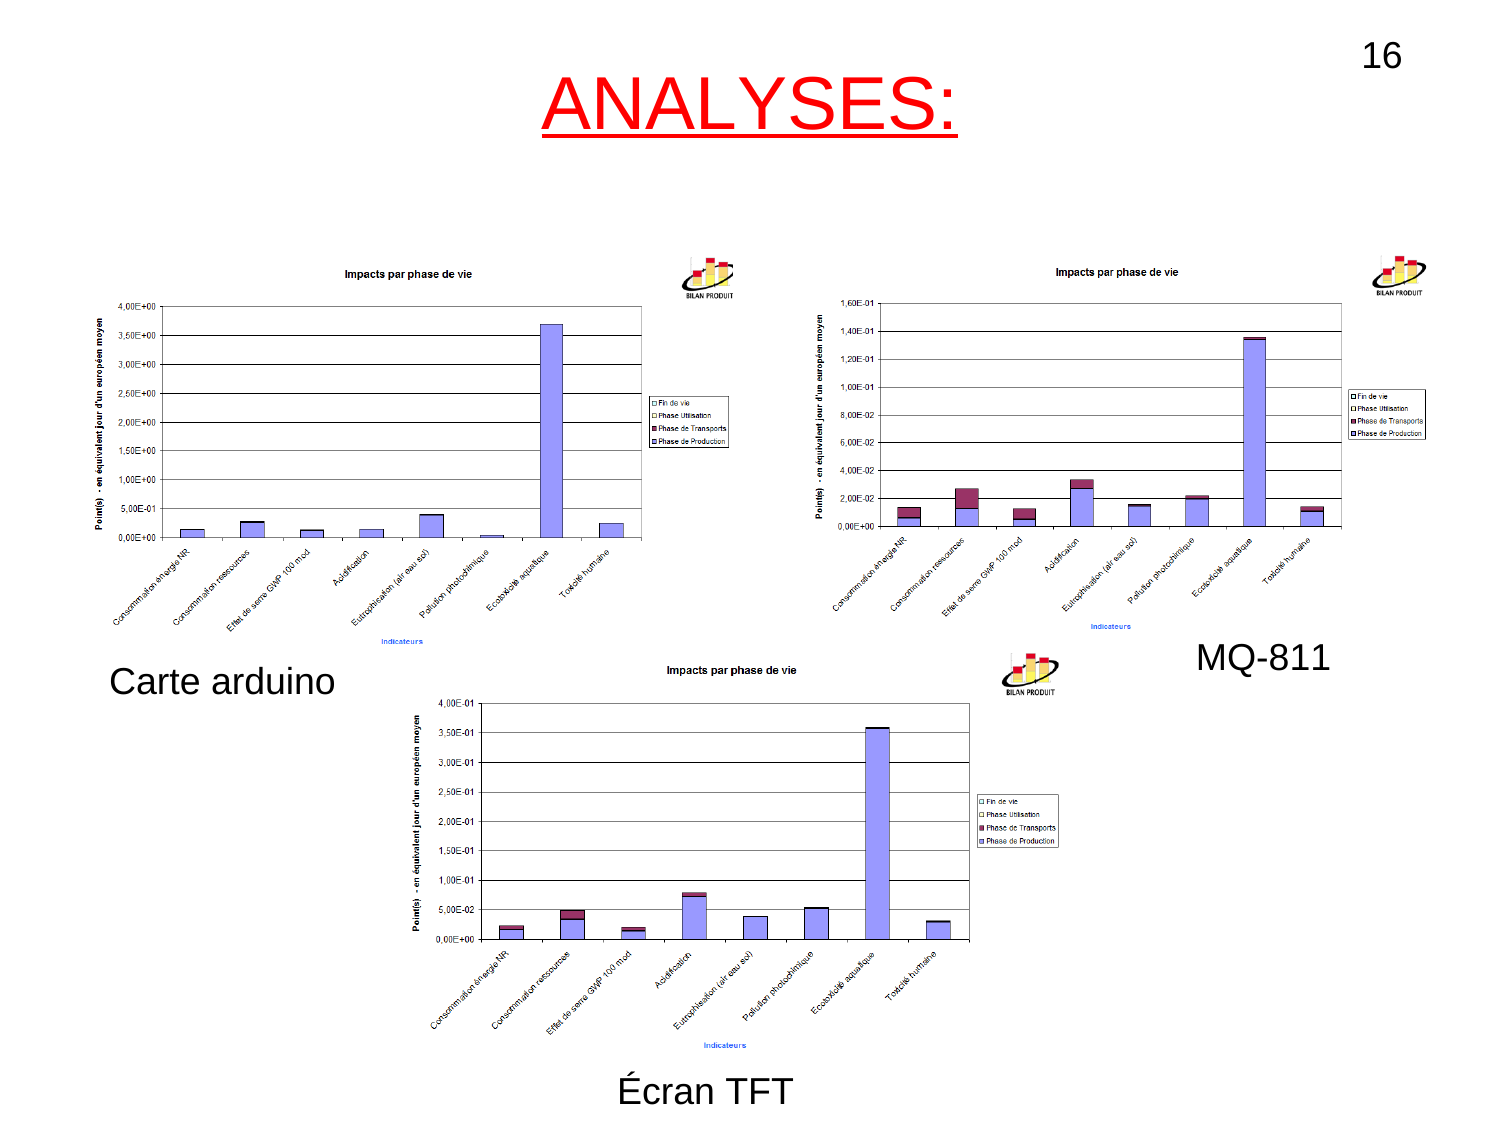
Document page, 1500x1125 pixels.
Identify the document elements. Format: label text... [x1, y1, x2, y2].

text_box Écran TFT [602, 1059, 815, 1120]
picture [803, 252, 1430, 641]
text_box MQ-811 [1181, 625, 1347, 686]
text_box ANALYSES: [0, 47, 1500, 153]
picture [82, 254, 1063, 1060]
text_box Carte arduino [94, 649, 355, 710]
text_box 16 [1346, 23, 1453, 84]
